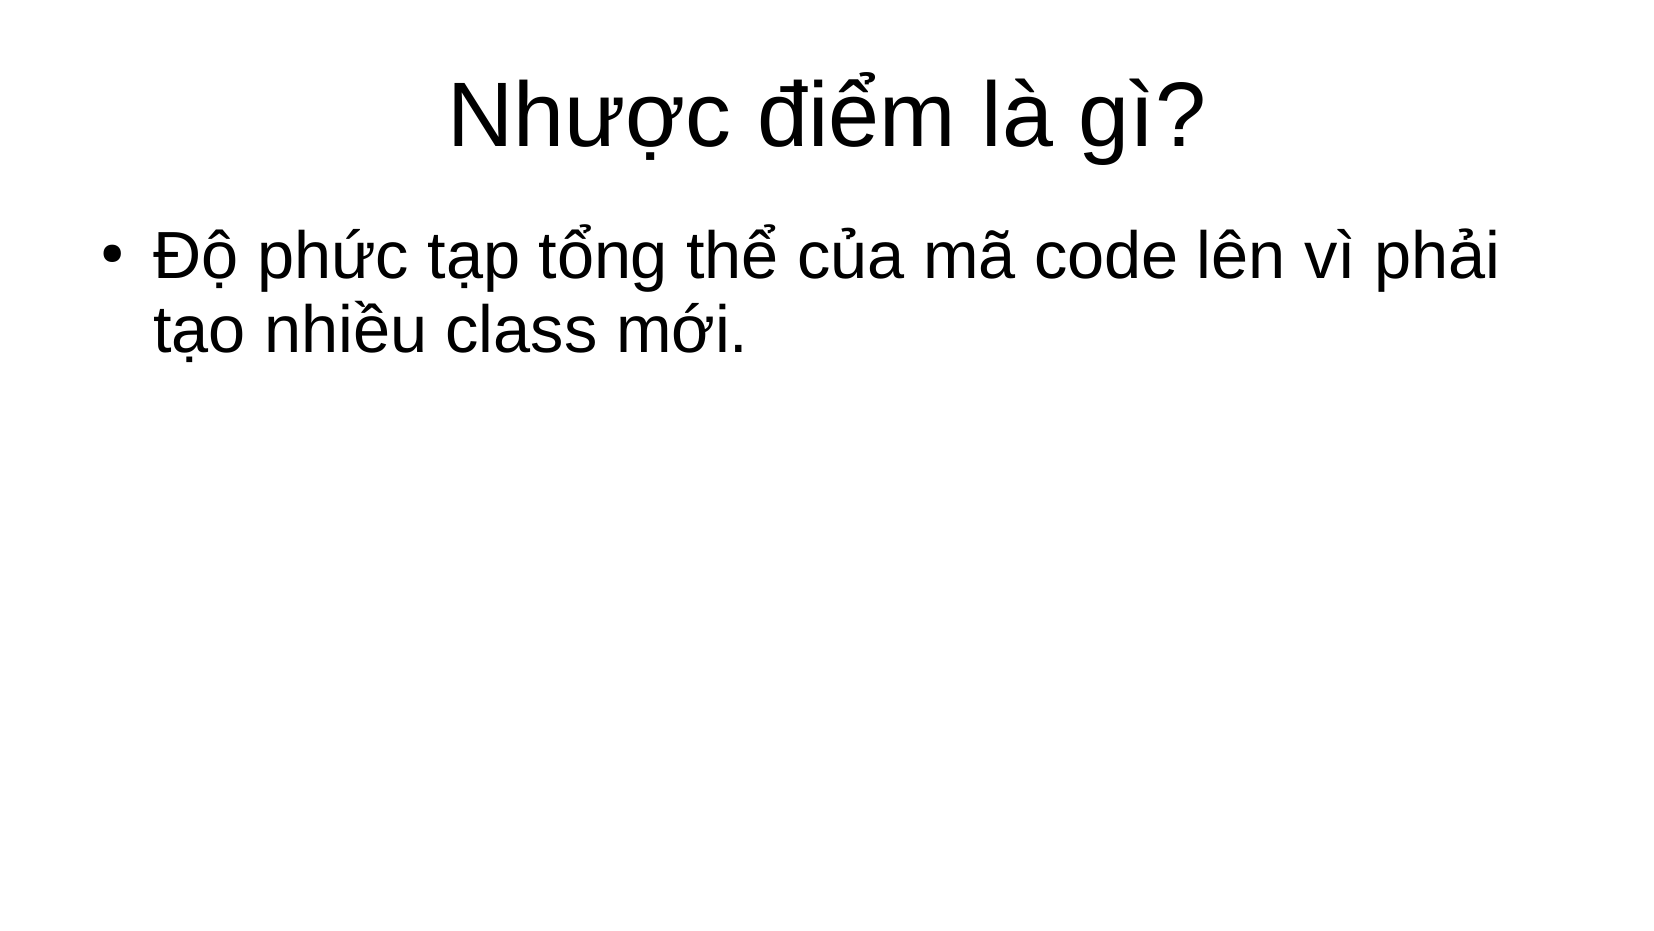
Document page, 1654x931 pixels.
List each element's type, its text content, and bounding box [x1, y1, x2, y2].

title Nhược điểm là gì? [82, 37, 1571, 193]
list Độ phức tạp tổng thể của mã code lên vì phải tạo nhiều class mới. [82, 217, 1571, 758]
